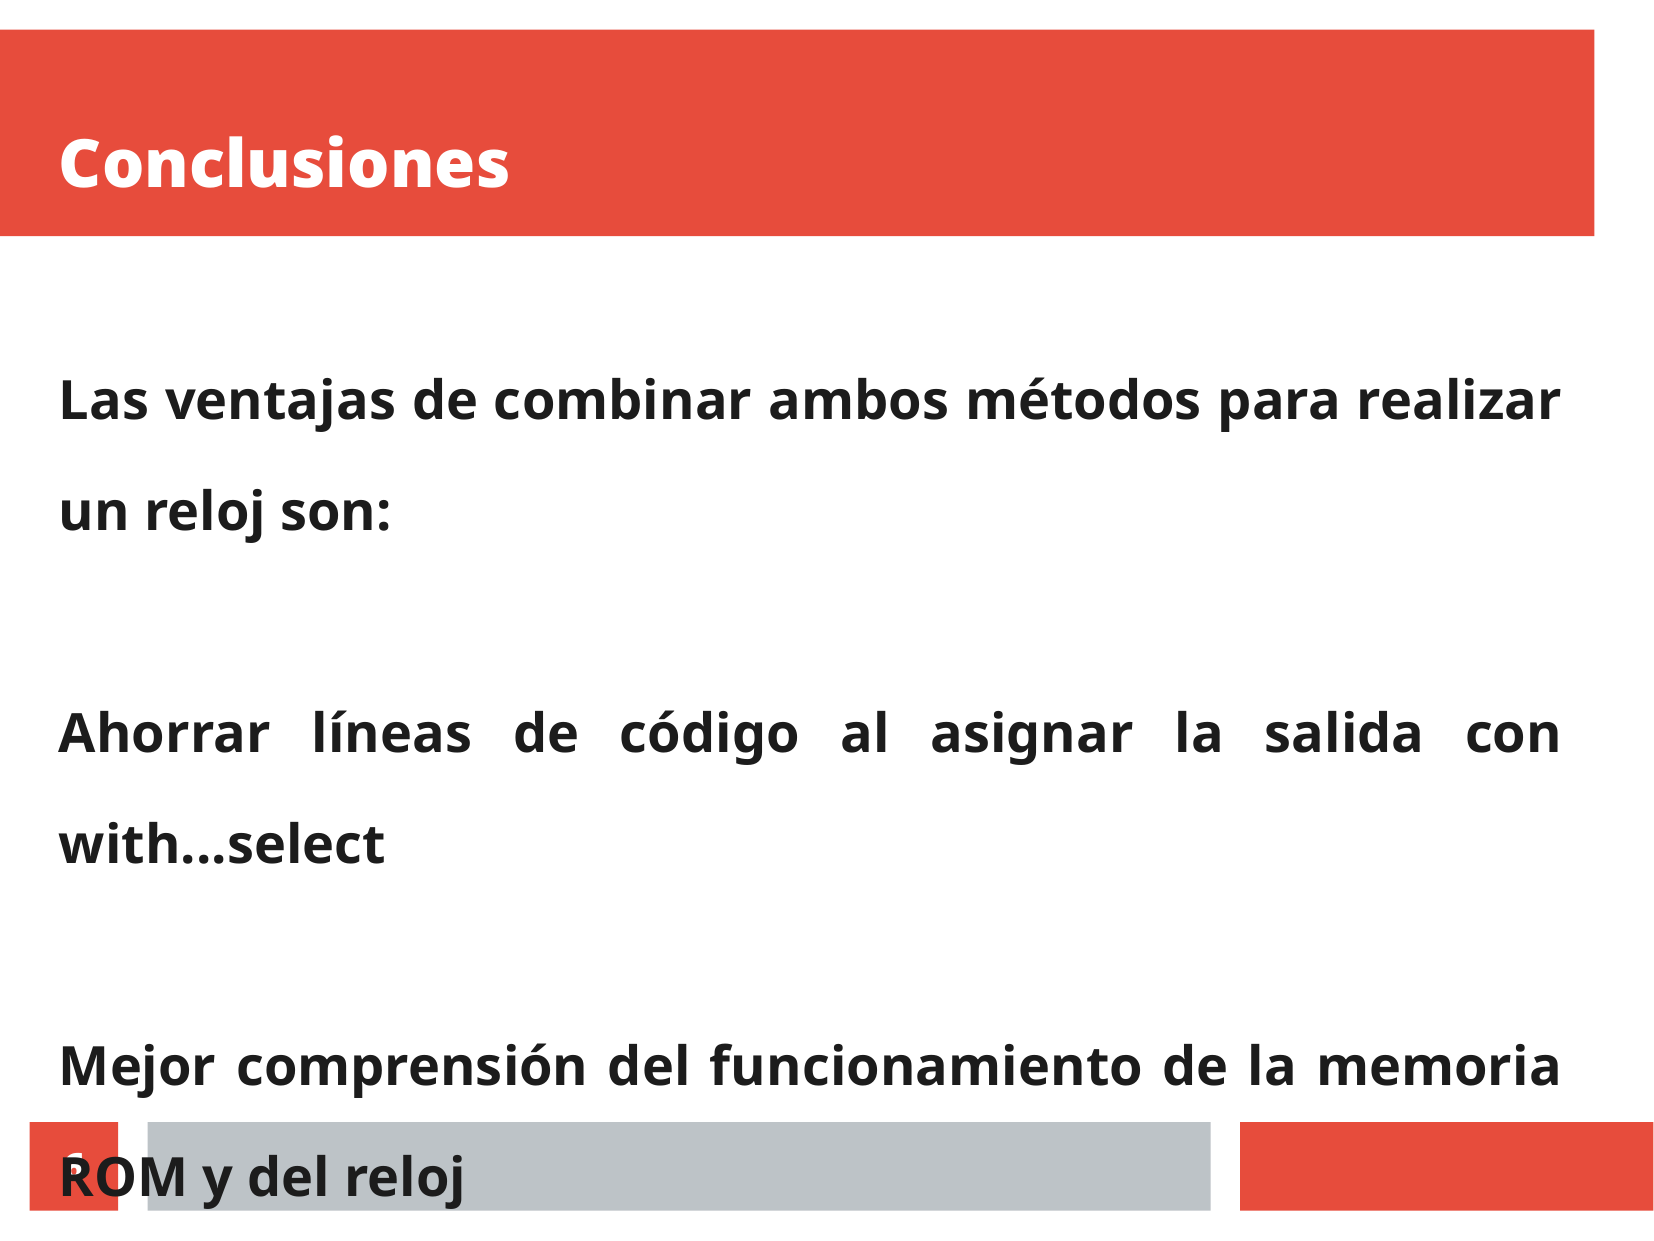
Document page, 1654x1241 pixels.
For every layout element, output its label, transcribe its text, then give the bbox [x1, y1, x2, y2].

subtitle Las ventajas de combinar ambos métodos para realizar un reloj son: Ahorrar líneas de código al asignar la salida con with...select Mejor comprensión del funcionamiento de la memoria ROM y del reloj [59, 324, 1565, 1093]
title Conclusiones [59, 59, 1595, 207]
